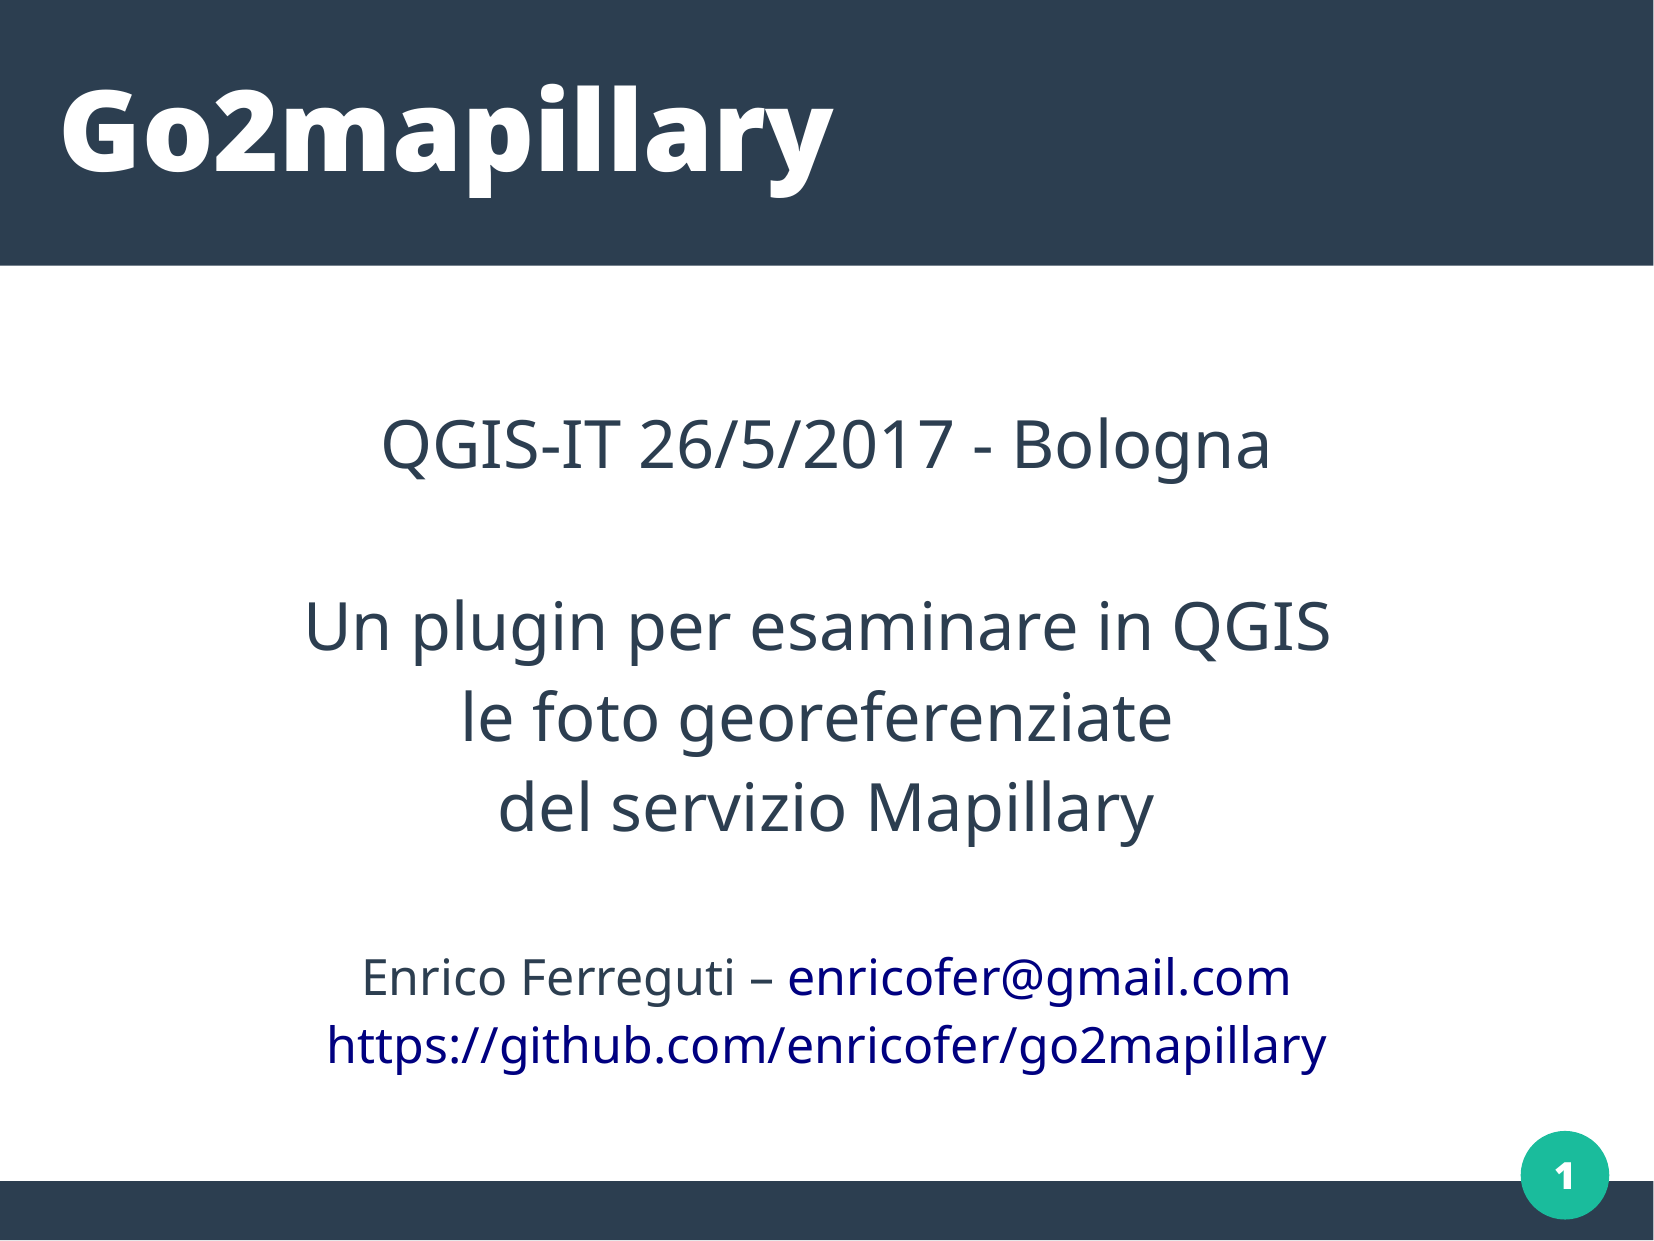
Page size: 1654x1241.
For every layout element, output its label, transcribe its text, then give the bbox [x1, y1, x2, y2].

subtitle QGIS-IT 26/5/2017 - Bologna Un plugin per esaminare in QGIS le foto georeferenziate del servizio Mapillary Enrico Ferreguti – enricofer@gmail.com https://github.com/enricofer/go2mapillary [59, 324, 1595, 1152]
title Go2mapillary [59, 49, 1595, 207]
